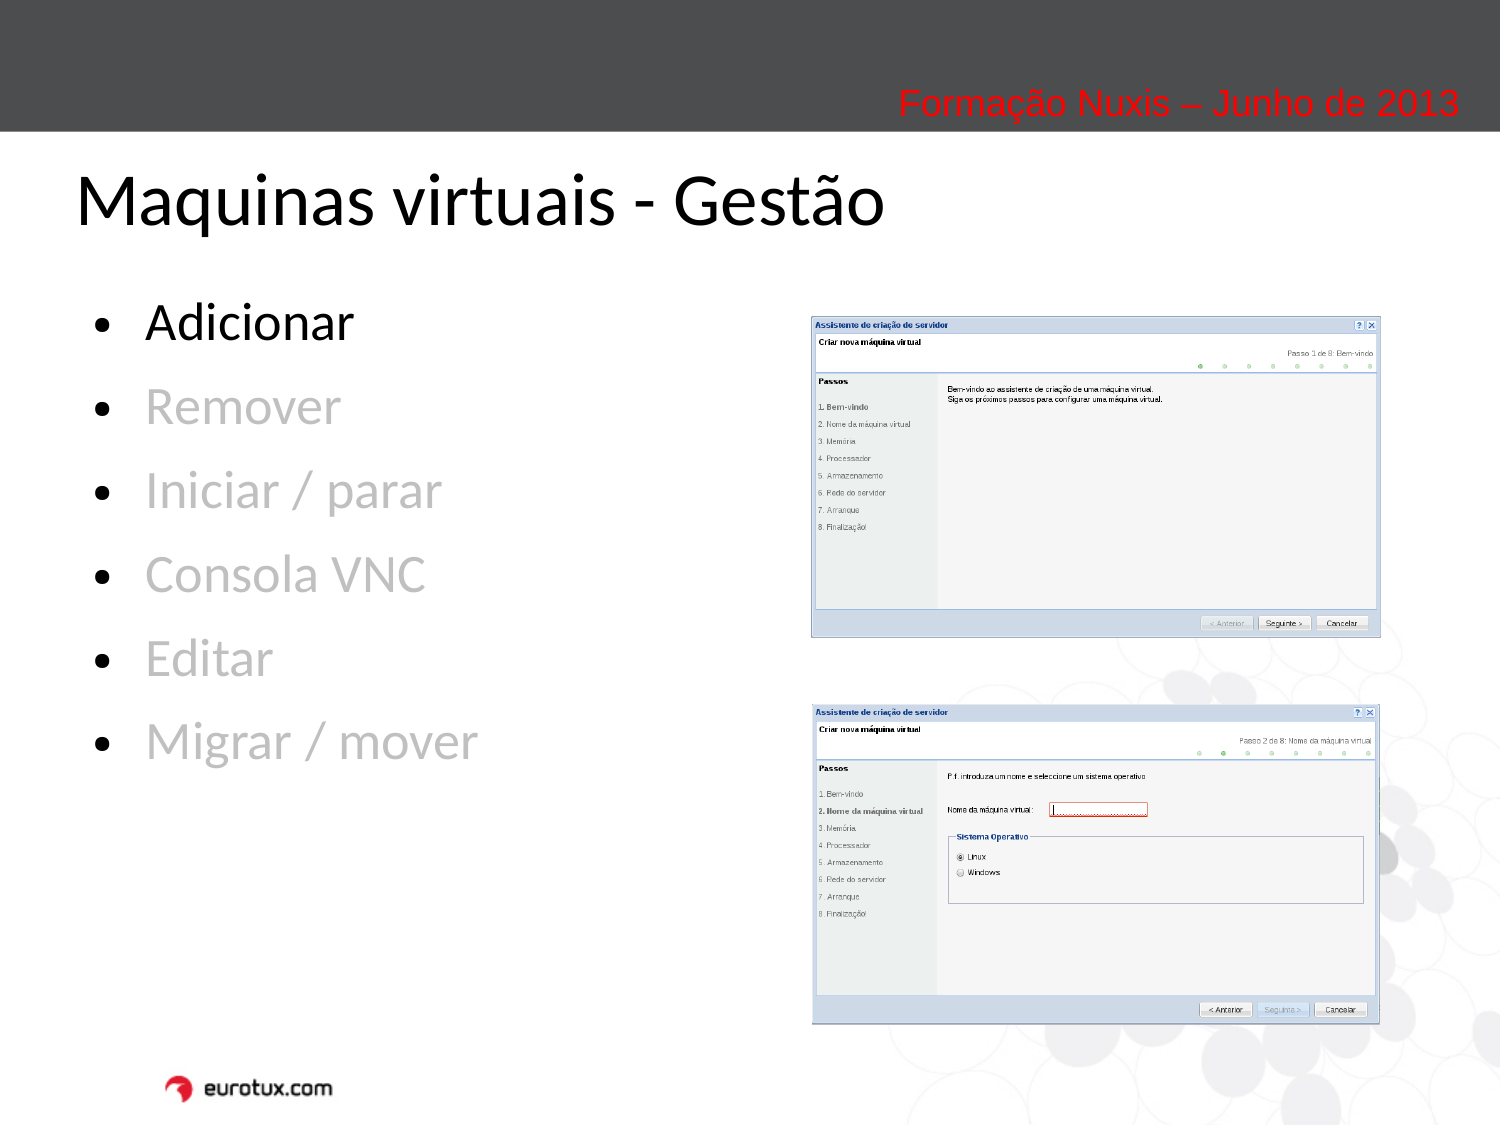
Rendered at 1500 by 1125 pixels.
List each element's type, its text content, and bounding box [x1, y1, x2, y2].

title Maquinas virtuais - Gestão [75, 112, 1425, 301]
list Adicionar Remover Iniciar / parar Consola VNC Editar Migrar / mover [75, 299, 734, 953]
picture [0, 0, 1500, 1125]
